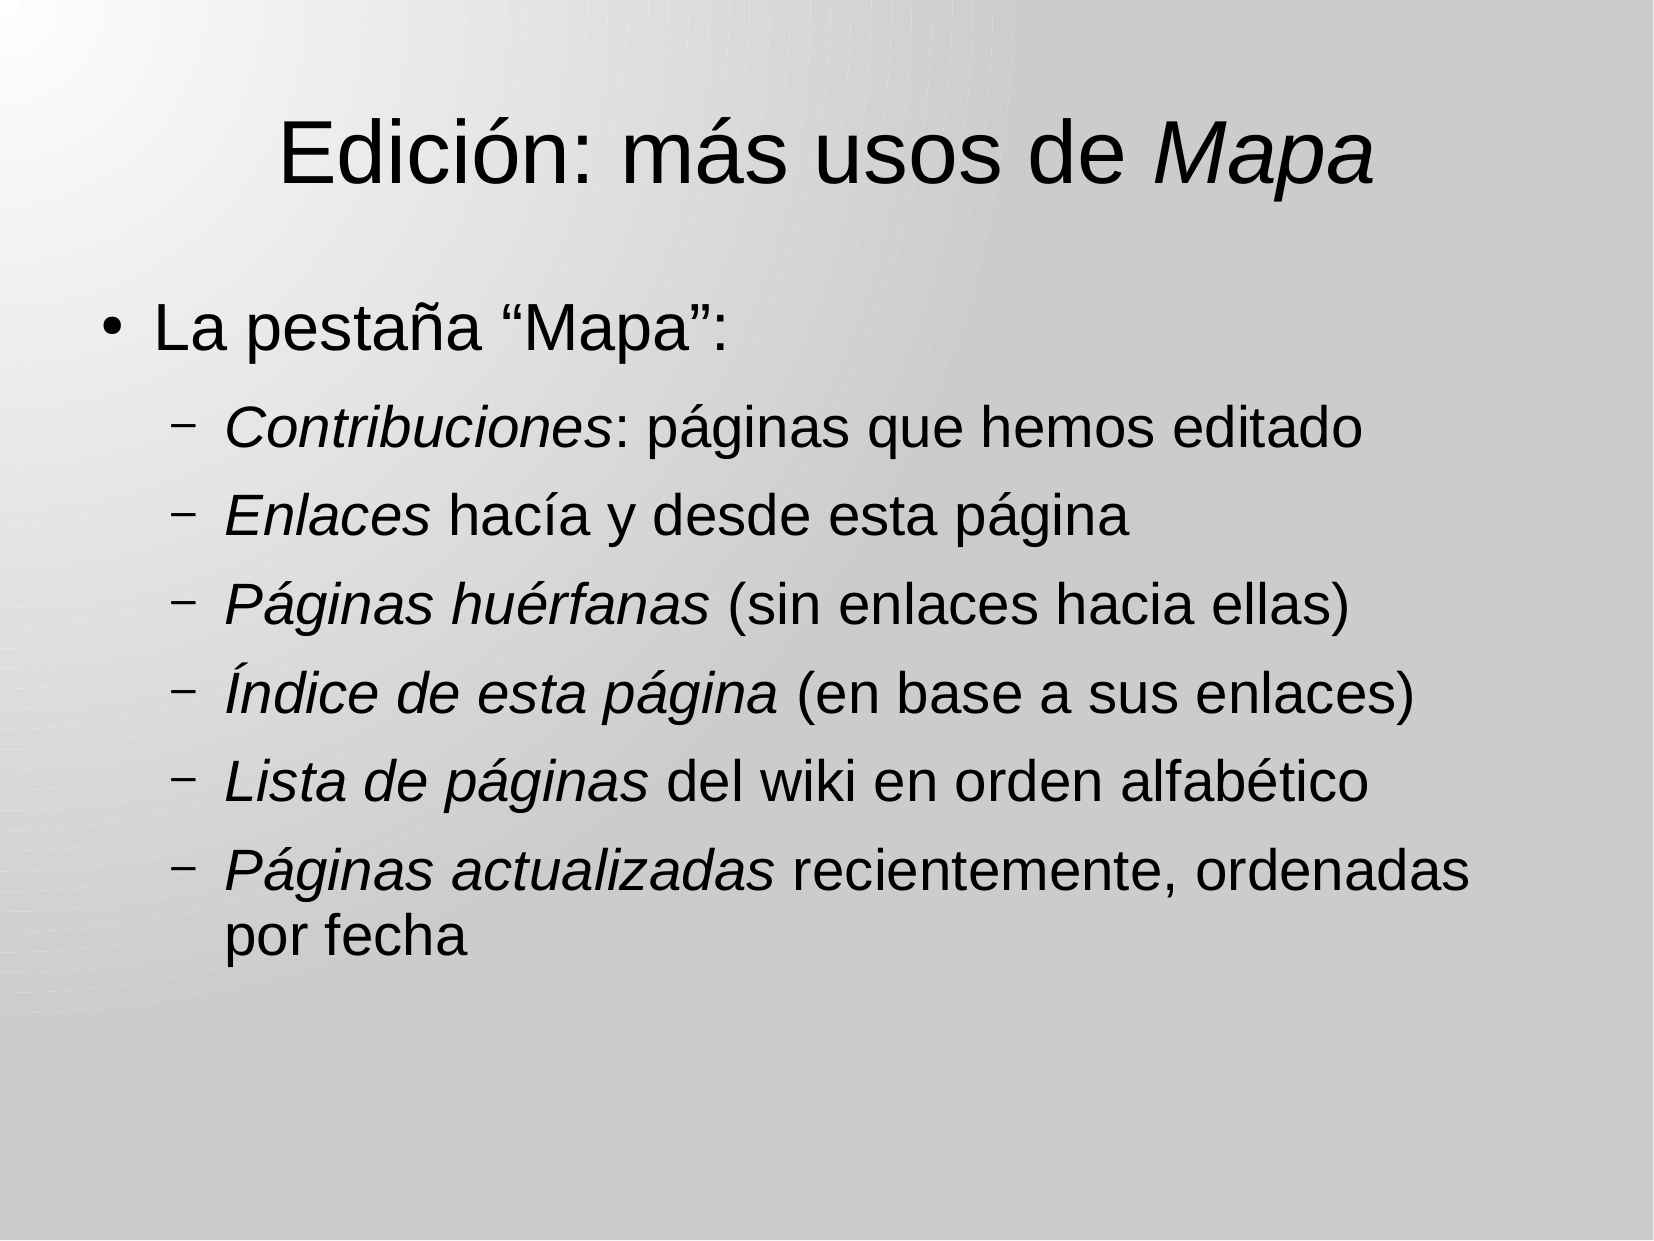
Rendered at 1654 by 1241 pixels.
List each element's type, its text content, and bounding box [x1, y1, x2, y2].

title Edición: más usos de Mapa [82, 49, 1571, 257]
list La pestaña “Mapa”: Contribuciones: páginas que hemos editado Enlaces hacía y desde esta página Páginas huérfanas (sin enlaces hacia ellas) Índice de esta página (en base a sus enlaces) Lista de páginas del wiki en orden alfabético Páginas actualizadas recientemente, ordenadas por fecha [82, 290, 1538, 1109]
